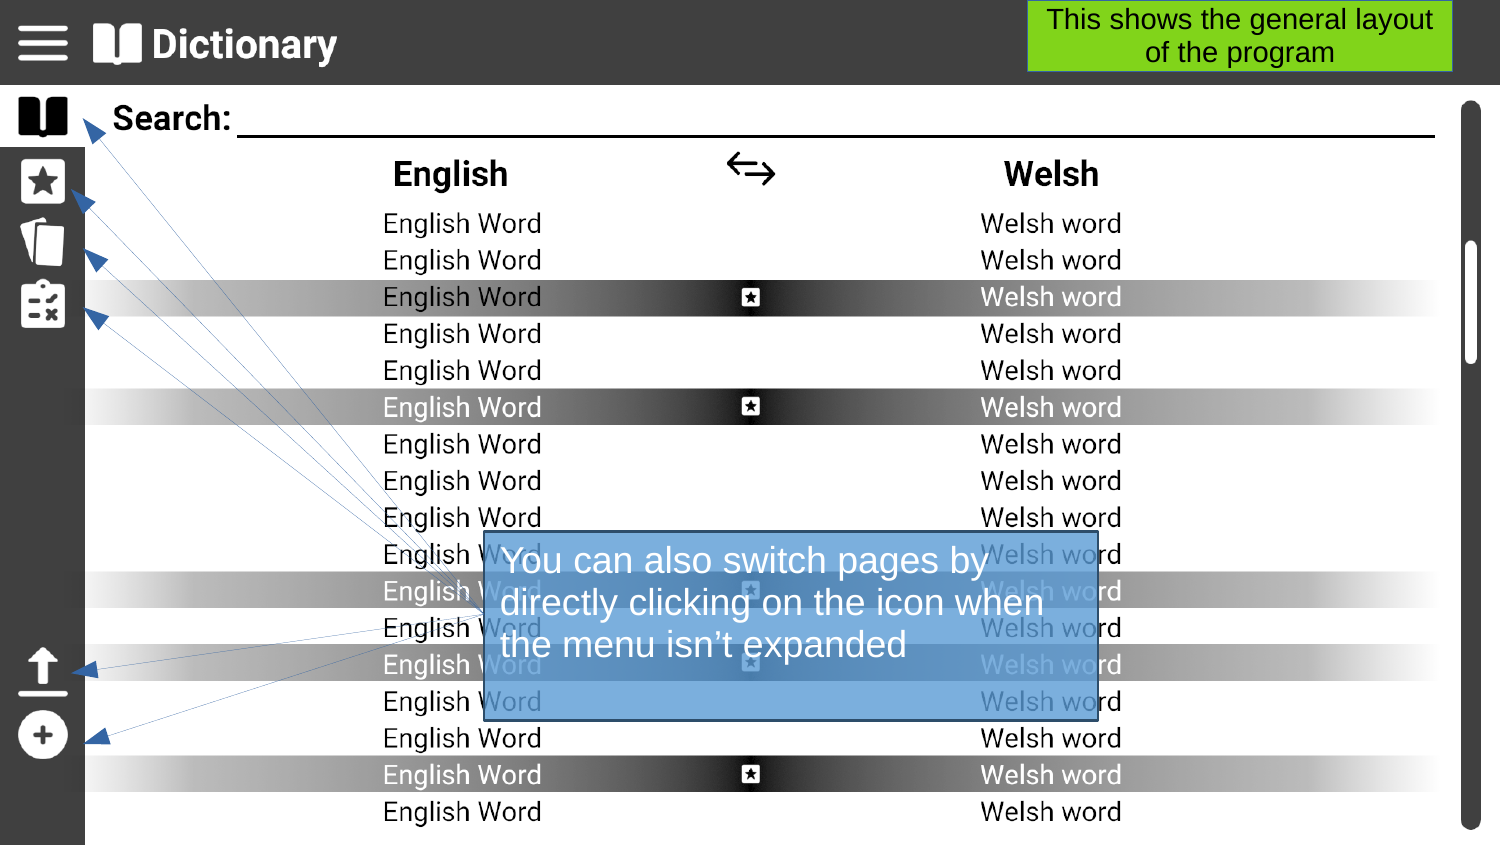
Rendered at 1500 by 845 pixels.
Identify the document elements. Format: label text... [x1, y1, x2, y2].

text_box You can also switch pages by directly clicking on the icon when the menu isn’t expanded [484, 531, 1099, 721]
text_box This shows the general layout of the program [1027, 0, 1453, 72]
picture [0, 0, 1500, 845]
